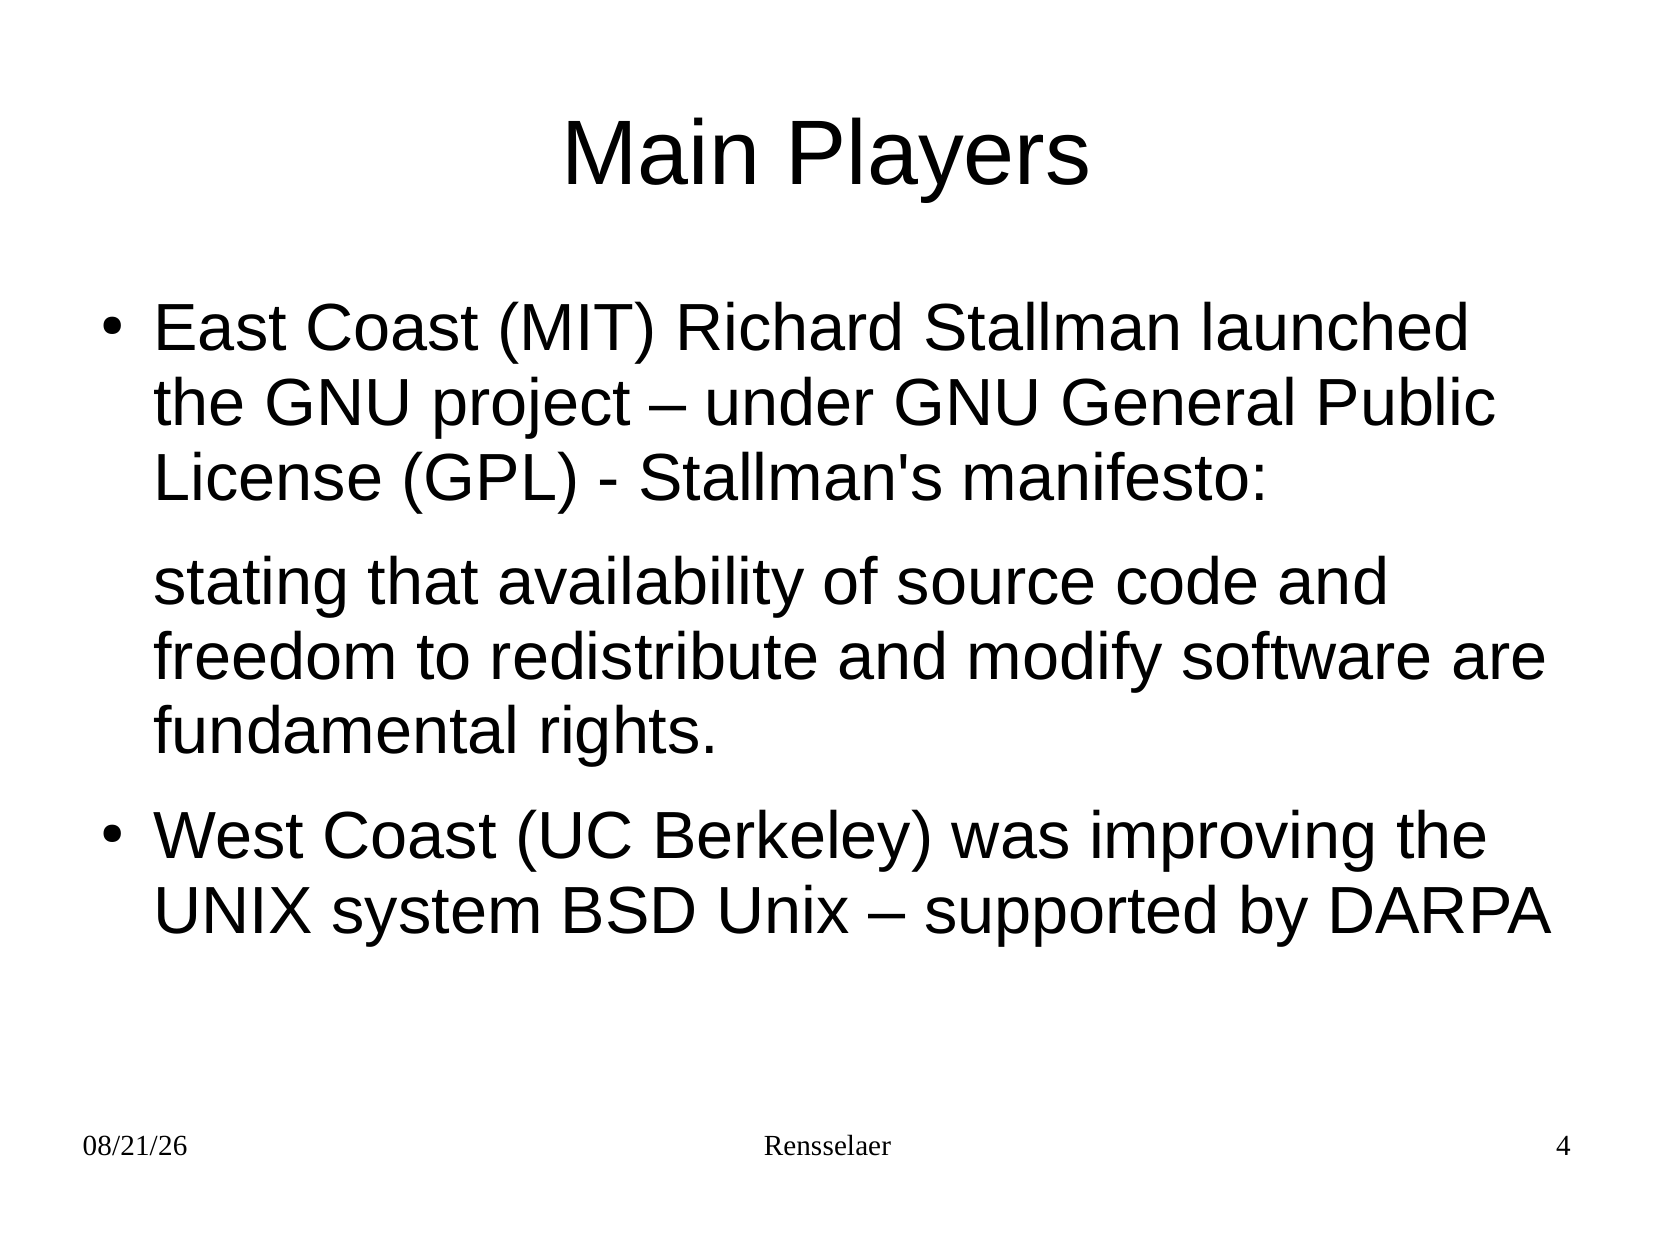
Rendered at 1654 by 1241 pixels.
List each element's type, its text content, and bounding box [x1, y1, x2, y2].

title Main Players [82, 49, 1571, 257]
list East Coast (MIT) Richard Stallman launched the GNU project – under GNU General Public License (GPL) - Stallman's manifesto: stating that availability of source code and freedom to redistribute and modify software are fundamental rights. West Coast (UC Berkeley) was improving the UNIX system BSD Unix – supported by DARPA [82, 290, 1571, 1010]
